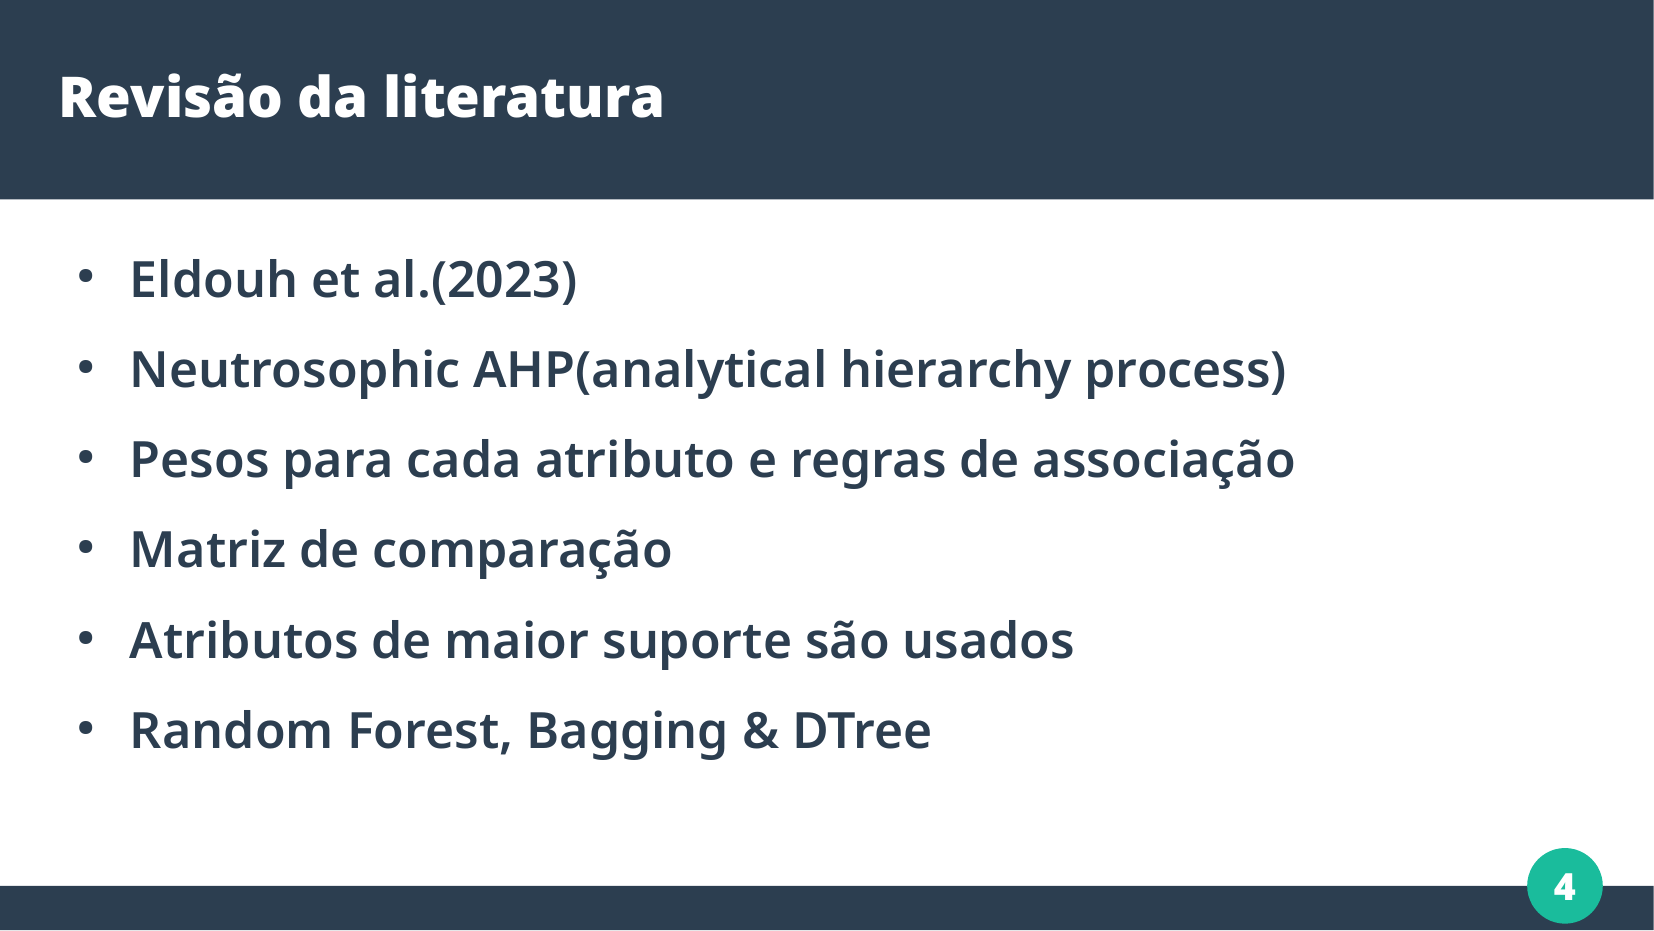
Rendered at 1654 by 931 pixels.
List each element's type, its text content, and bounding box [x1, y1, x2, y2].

title Revisão da literatura [59, 37, 1595, 156]
list Eldouh et al.(2023) Neutrosophic AHP(analytical hierarchy process) Pesos para cada atributo e regras de associação Matriz de comparação Atributos de maior suporte são usados Random Forest, Bagging & DTree [59, 243, 1595, 864]
